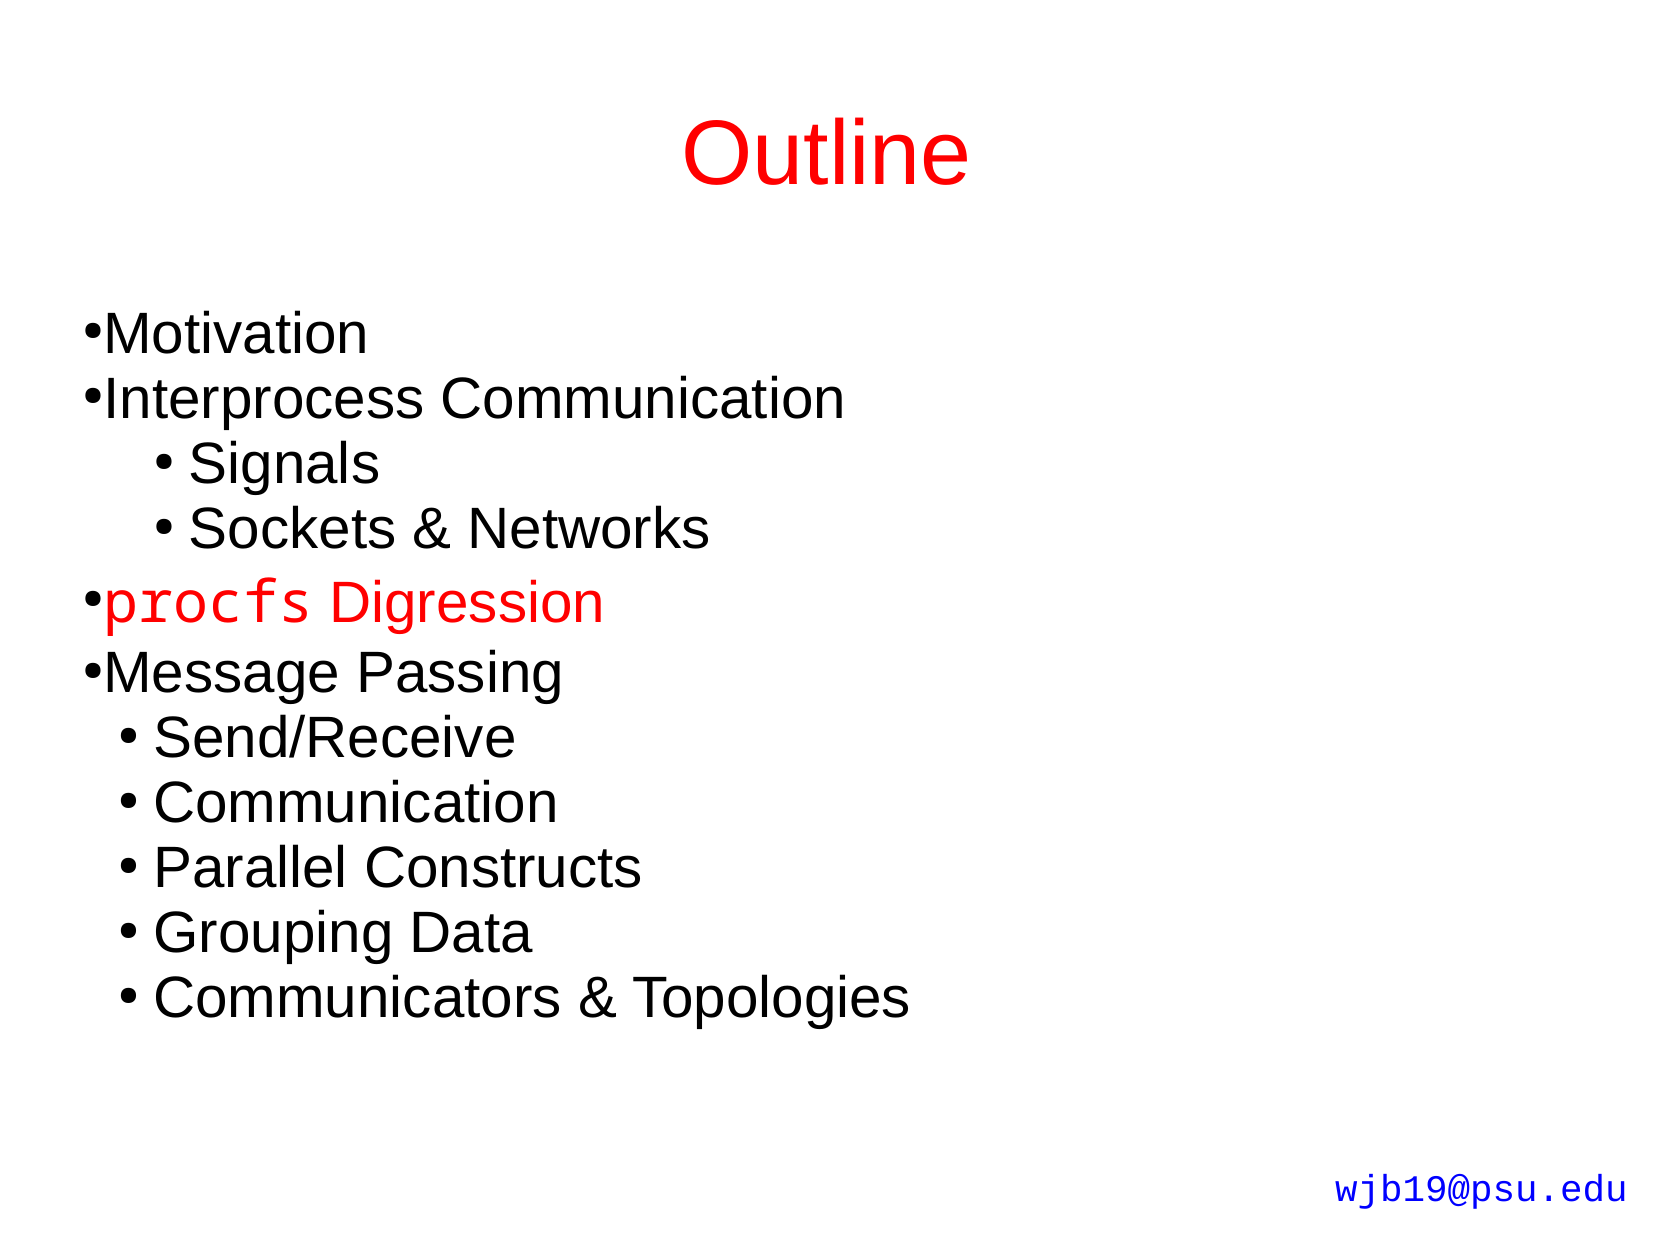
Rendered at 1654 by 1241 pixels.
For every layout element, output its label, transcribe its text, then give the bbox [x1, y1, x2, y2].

subtitle Motivation Interprocess Communication Signals Sockets & Networks procfs Digression Message Passing Send/Receive Communication Parallel Constructs Grouping Data Communicators & Topologies [82, 305, 1571, 1165]
text_box wjb19@psu.edu [1320, 1162, 1643, 1220]
title Outline [82, 49, 1571, 257]
